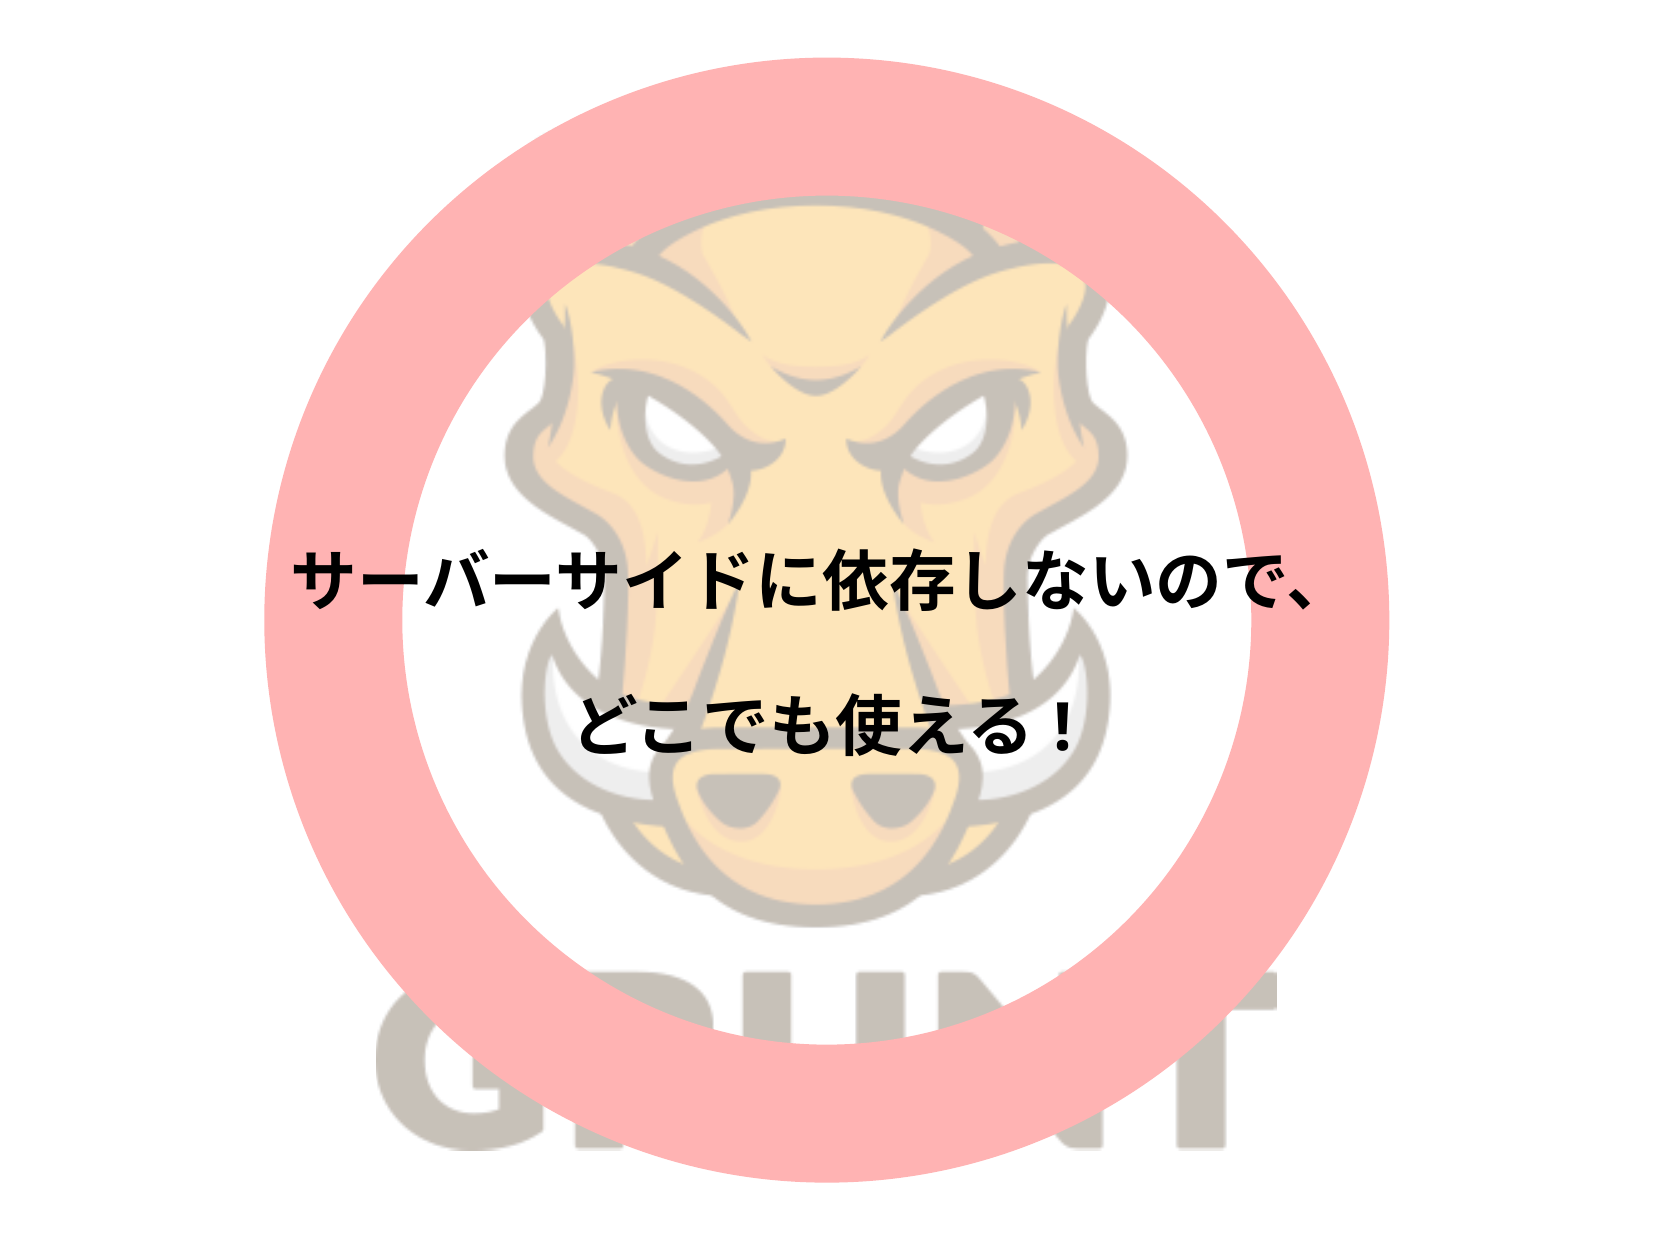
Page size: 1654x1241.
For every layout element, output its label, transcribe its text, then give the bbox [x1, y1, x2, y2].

text_box サーバーサイドに依存しないので、 どこでも使える! [77, 145, 1566, 1105]
text_box [0, 0, 1654, 1241]
